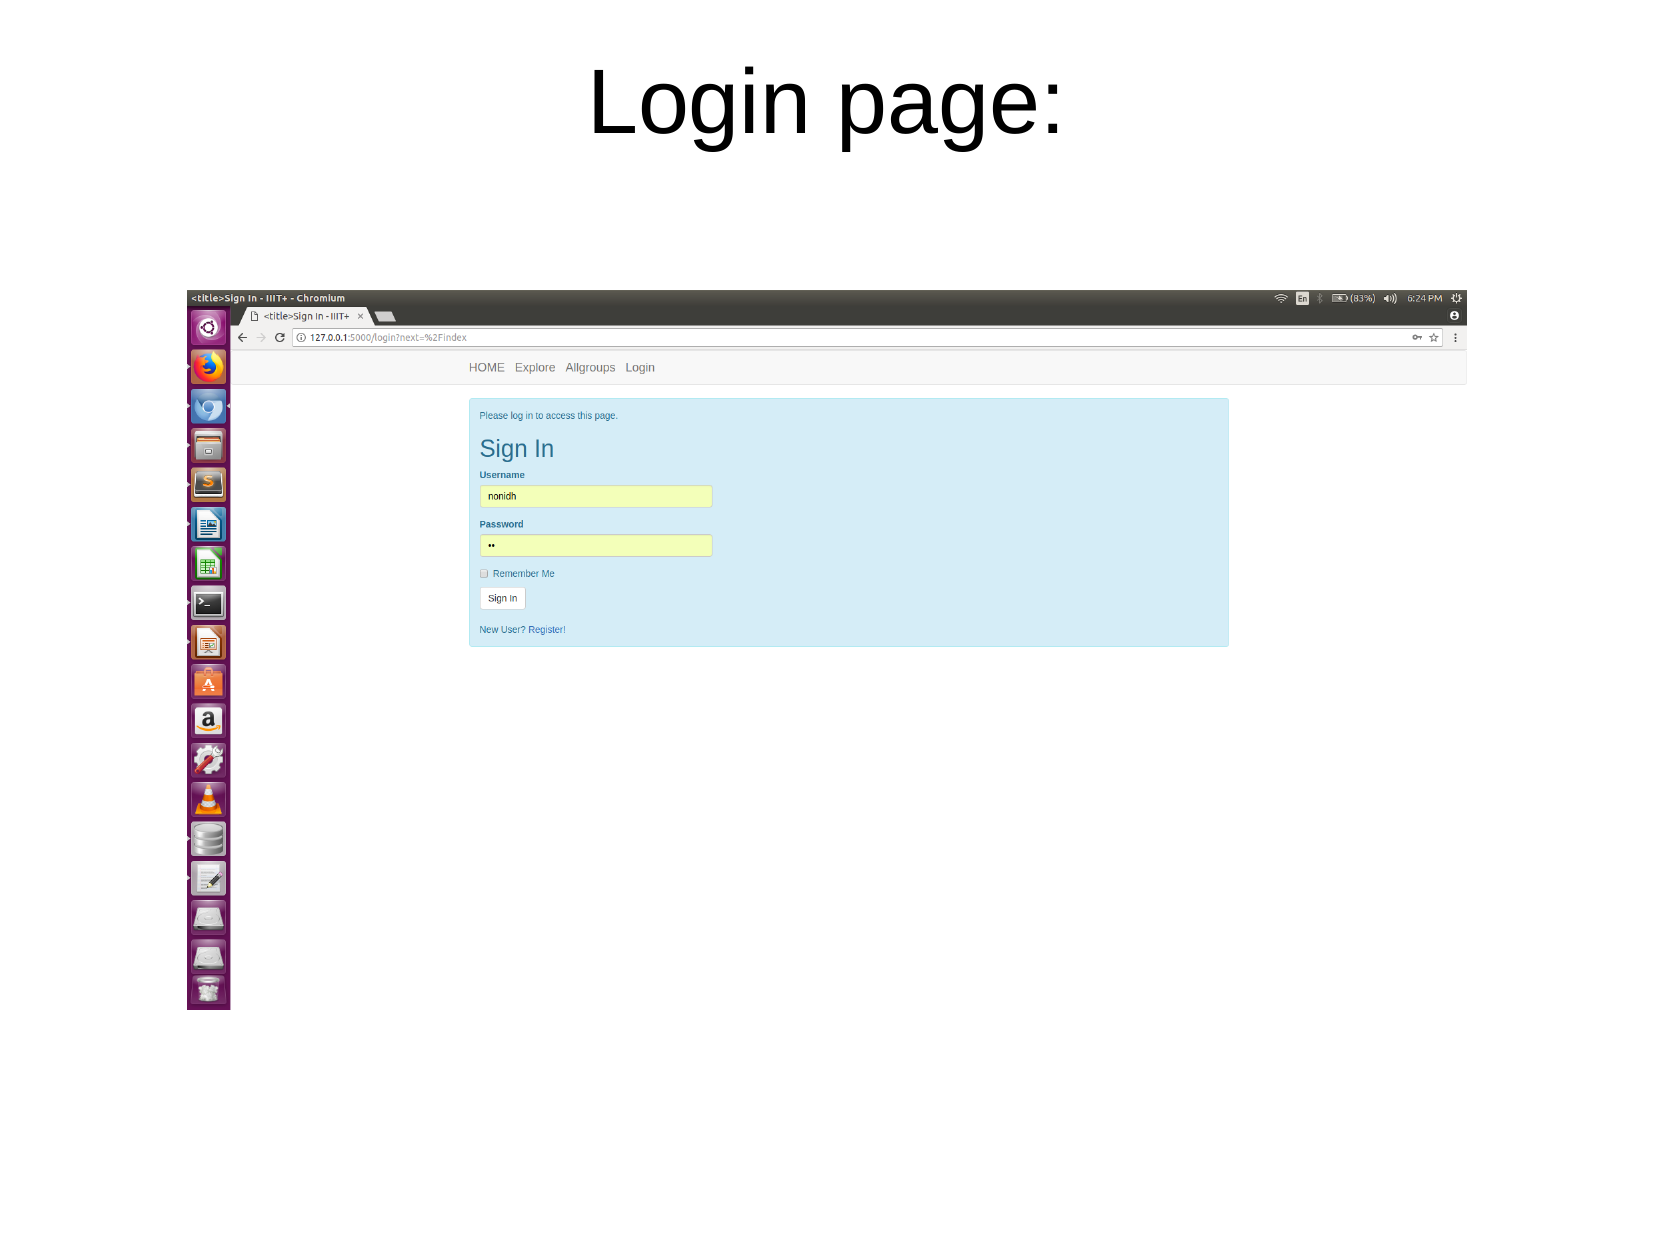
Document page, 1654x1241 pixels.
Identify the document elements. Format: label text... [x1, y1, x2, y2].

title Login page: [82, 49, 1571, 257]
picture [187, 290, 1467, 1010]
